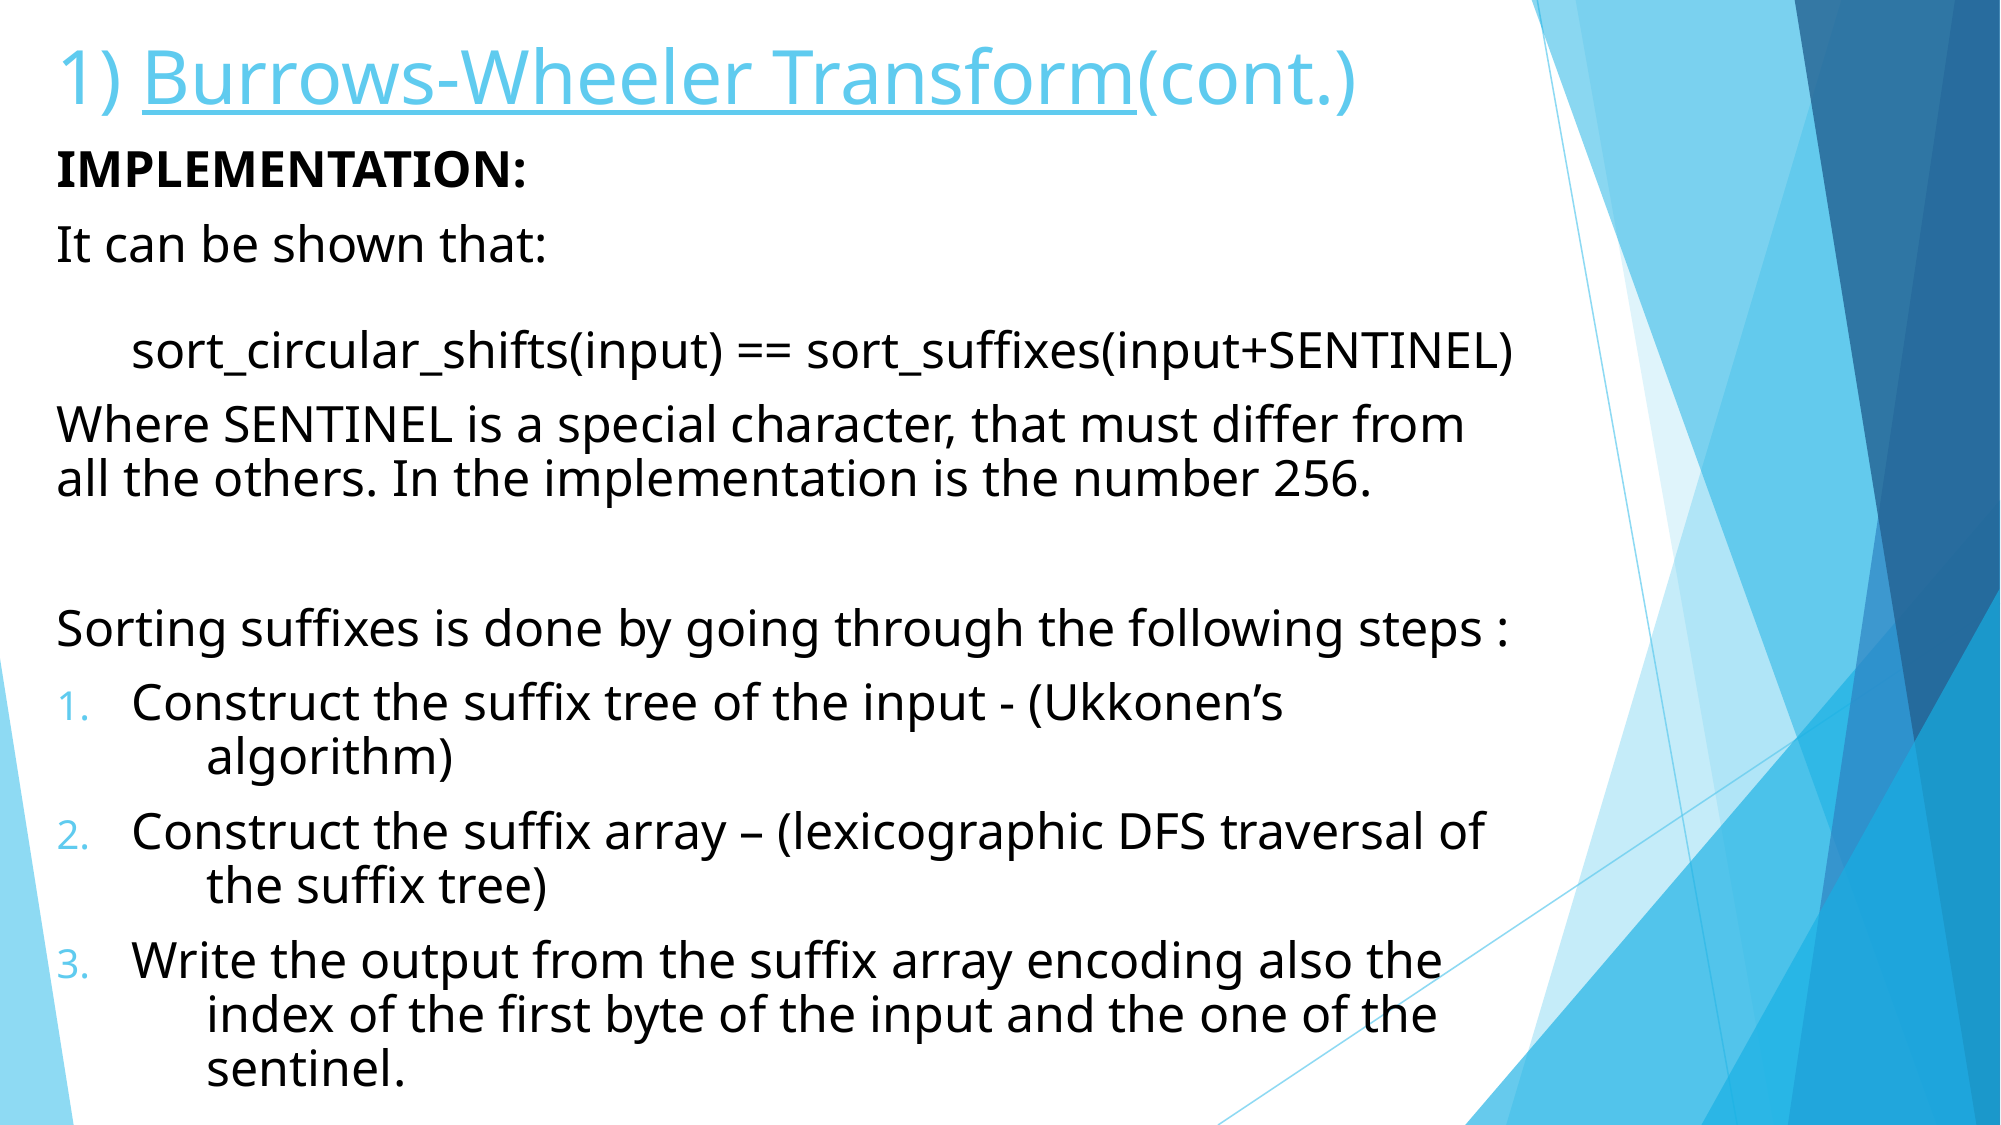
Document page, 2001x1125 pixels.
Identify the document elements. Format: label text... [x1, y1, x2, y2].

list IMPLEMENTATION: It can be shown that: sort_circular_shifts(input) == sort_suffixes(input+SENTINEL) Where SENTINEL is a special character, that must differ from all the others. In the implementation is the number 256. Sorting suffixes is done by going through the following steps : Construct the suffix tree of the input - (Ukkonen’s algorithm) Construct the suffix array – (lexicographic DFS traversal of the suffix tree) Write the output from the suffix array encoding also the index of the first byte of the input and the one of the sentinel. [41, 137, 1530, 1115]
title 1) Burrows-Wheeler Transform(cont.) [41, 21, 1452, 137]
